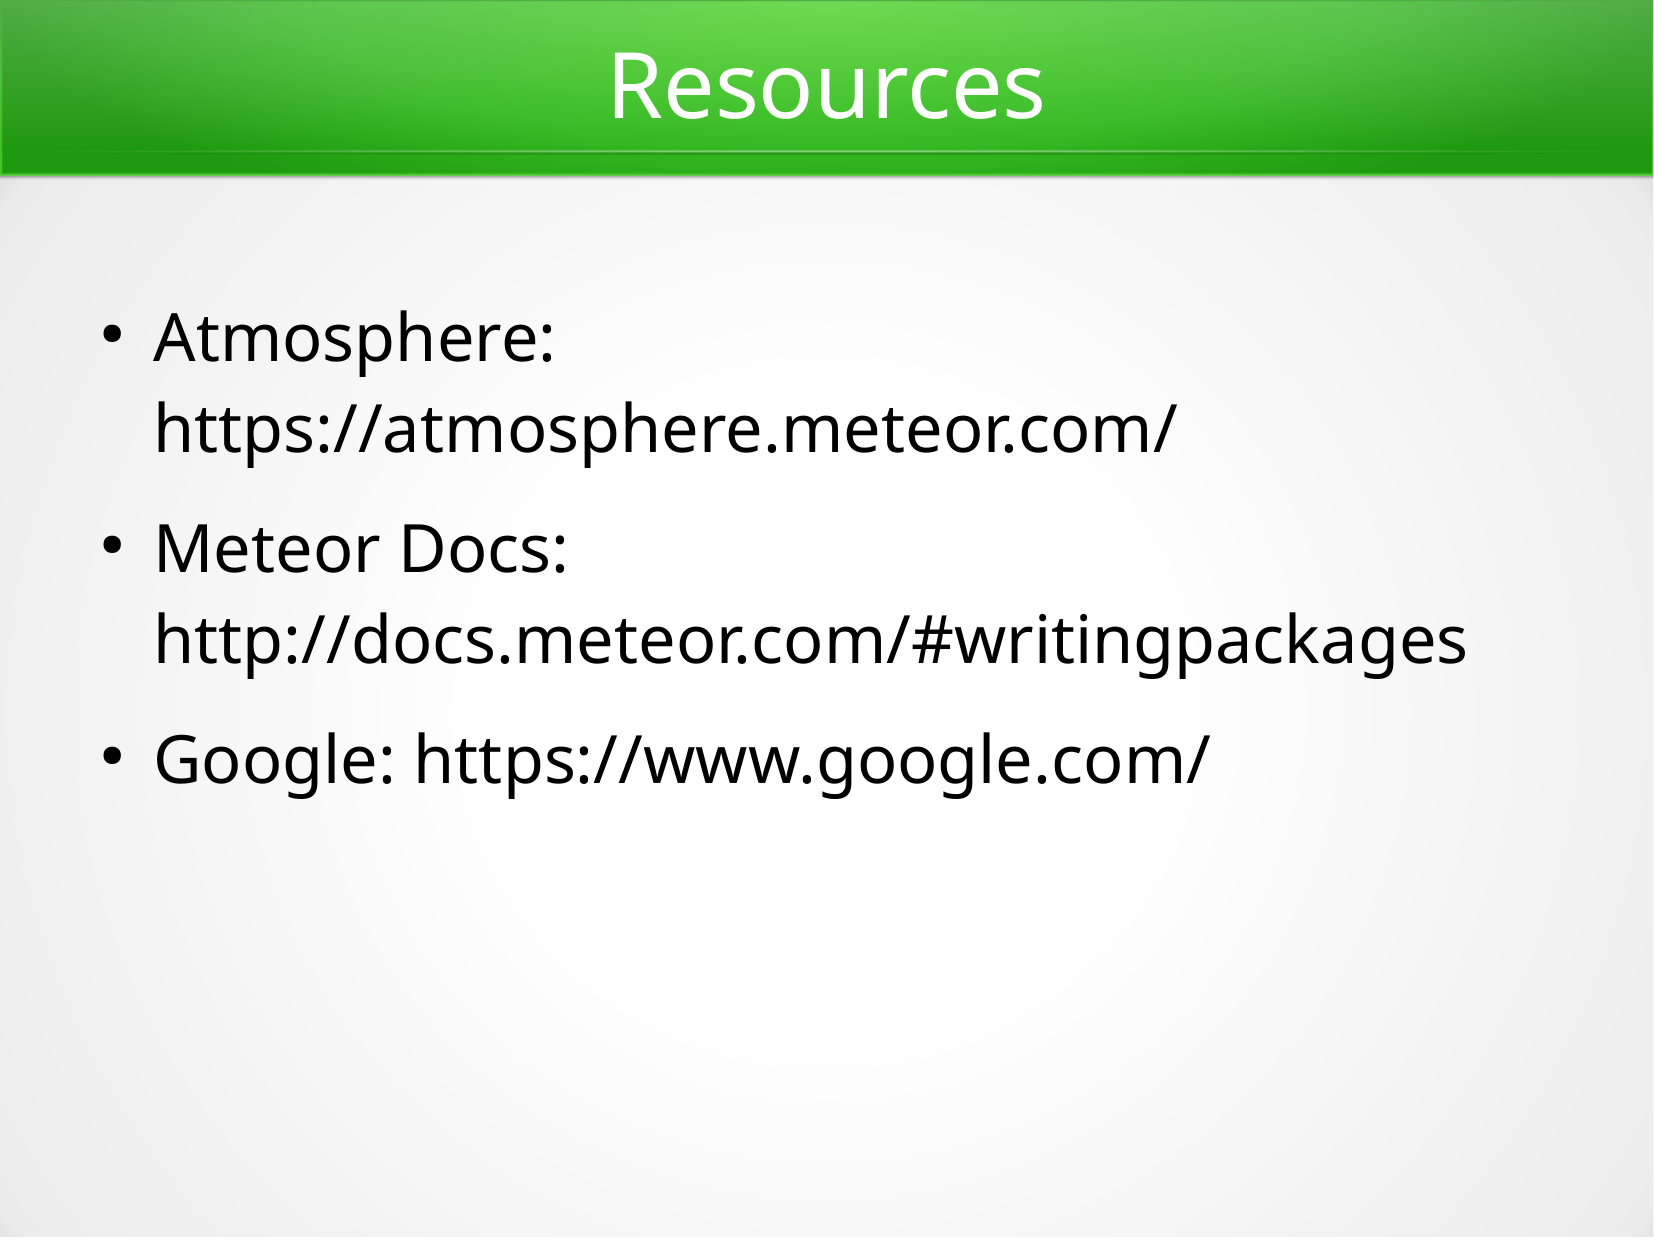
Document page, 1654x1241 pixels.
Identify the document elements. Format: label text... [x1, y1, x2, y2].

title Resources [82, 11, 1571, 154]
list Atmosphere: https://atmosphere.meteor.com/ Meteor Docs: http://docs.meteor.com/#writingpackages Google: https://www.google.com/ [82, 290, 1571, 1010]
picture [0, 0, 1654, 1237]
